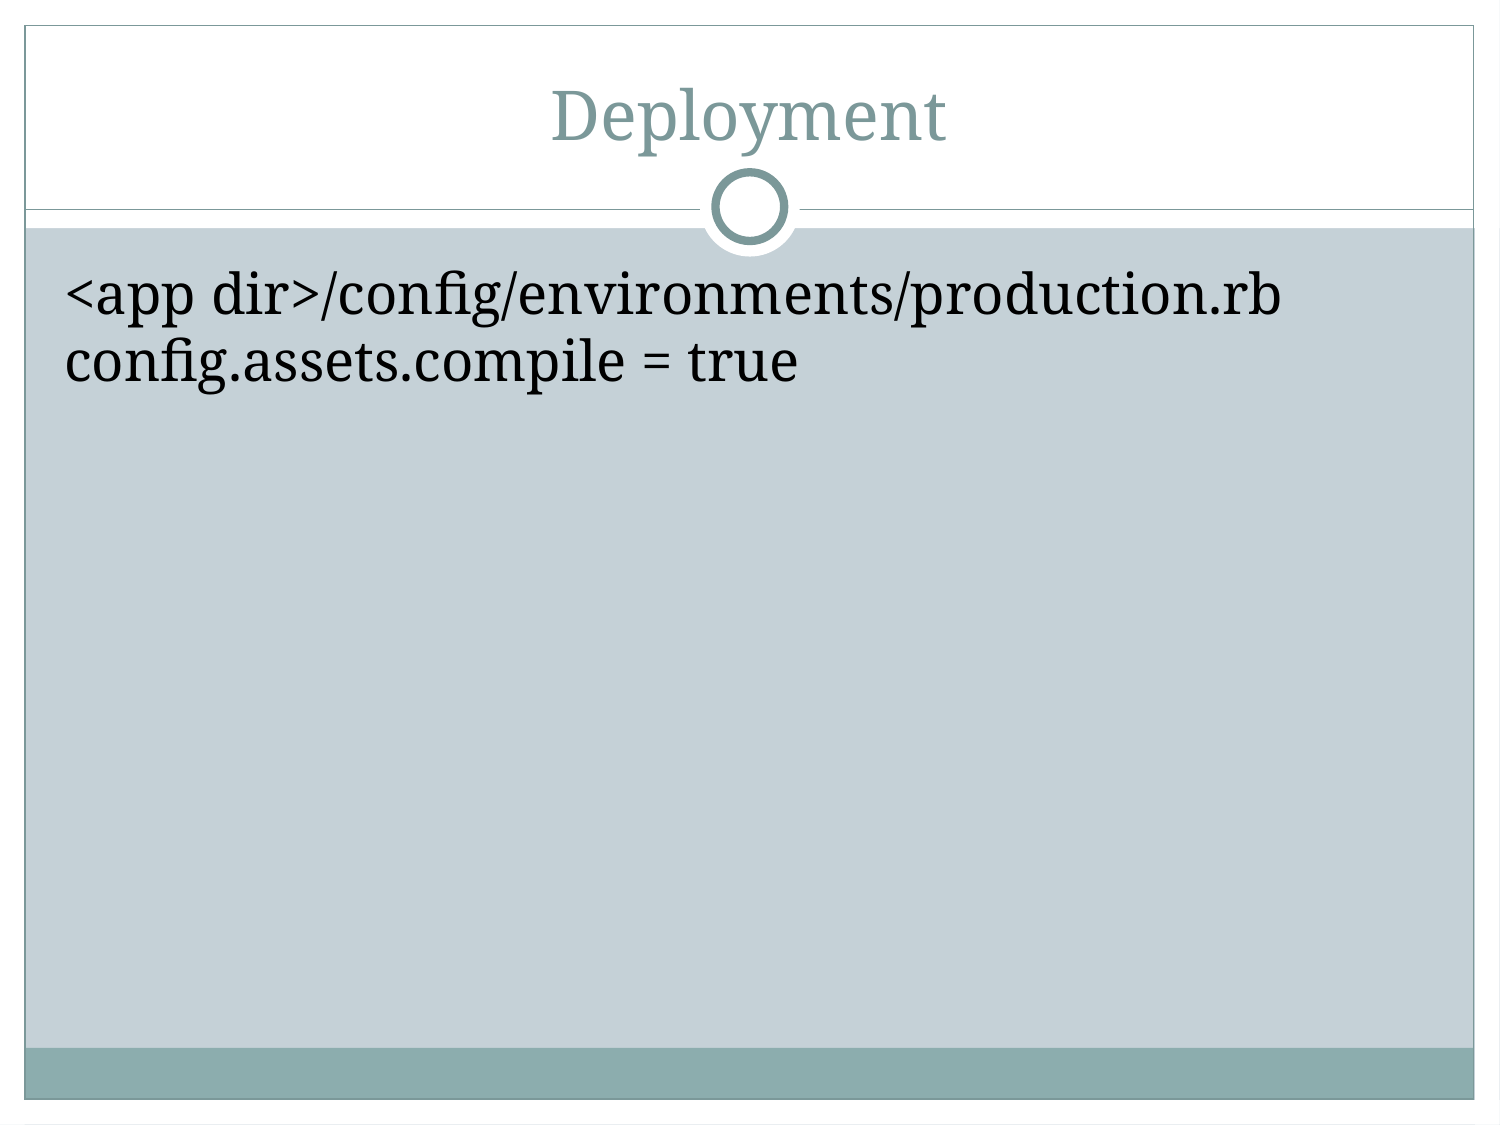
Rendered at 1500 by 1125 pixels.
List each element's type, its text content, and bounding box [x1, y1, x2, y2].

text_box Deployment [49, 37, 1450, 162]
text_box <app dir>/config/environments/production.rb config.assets.compile = true [49, 250, 1445, 1001]
